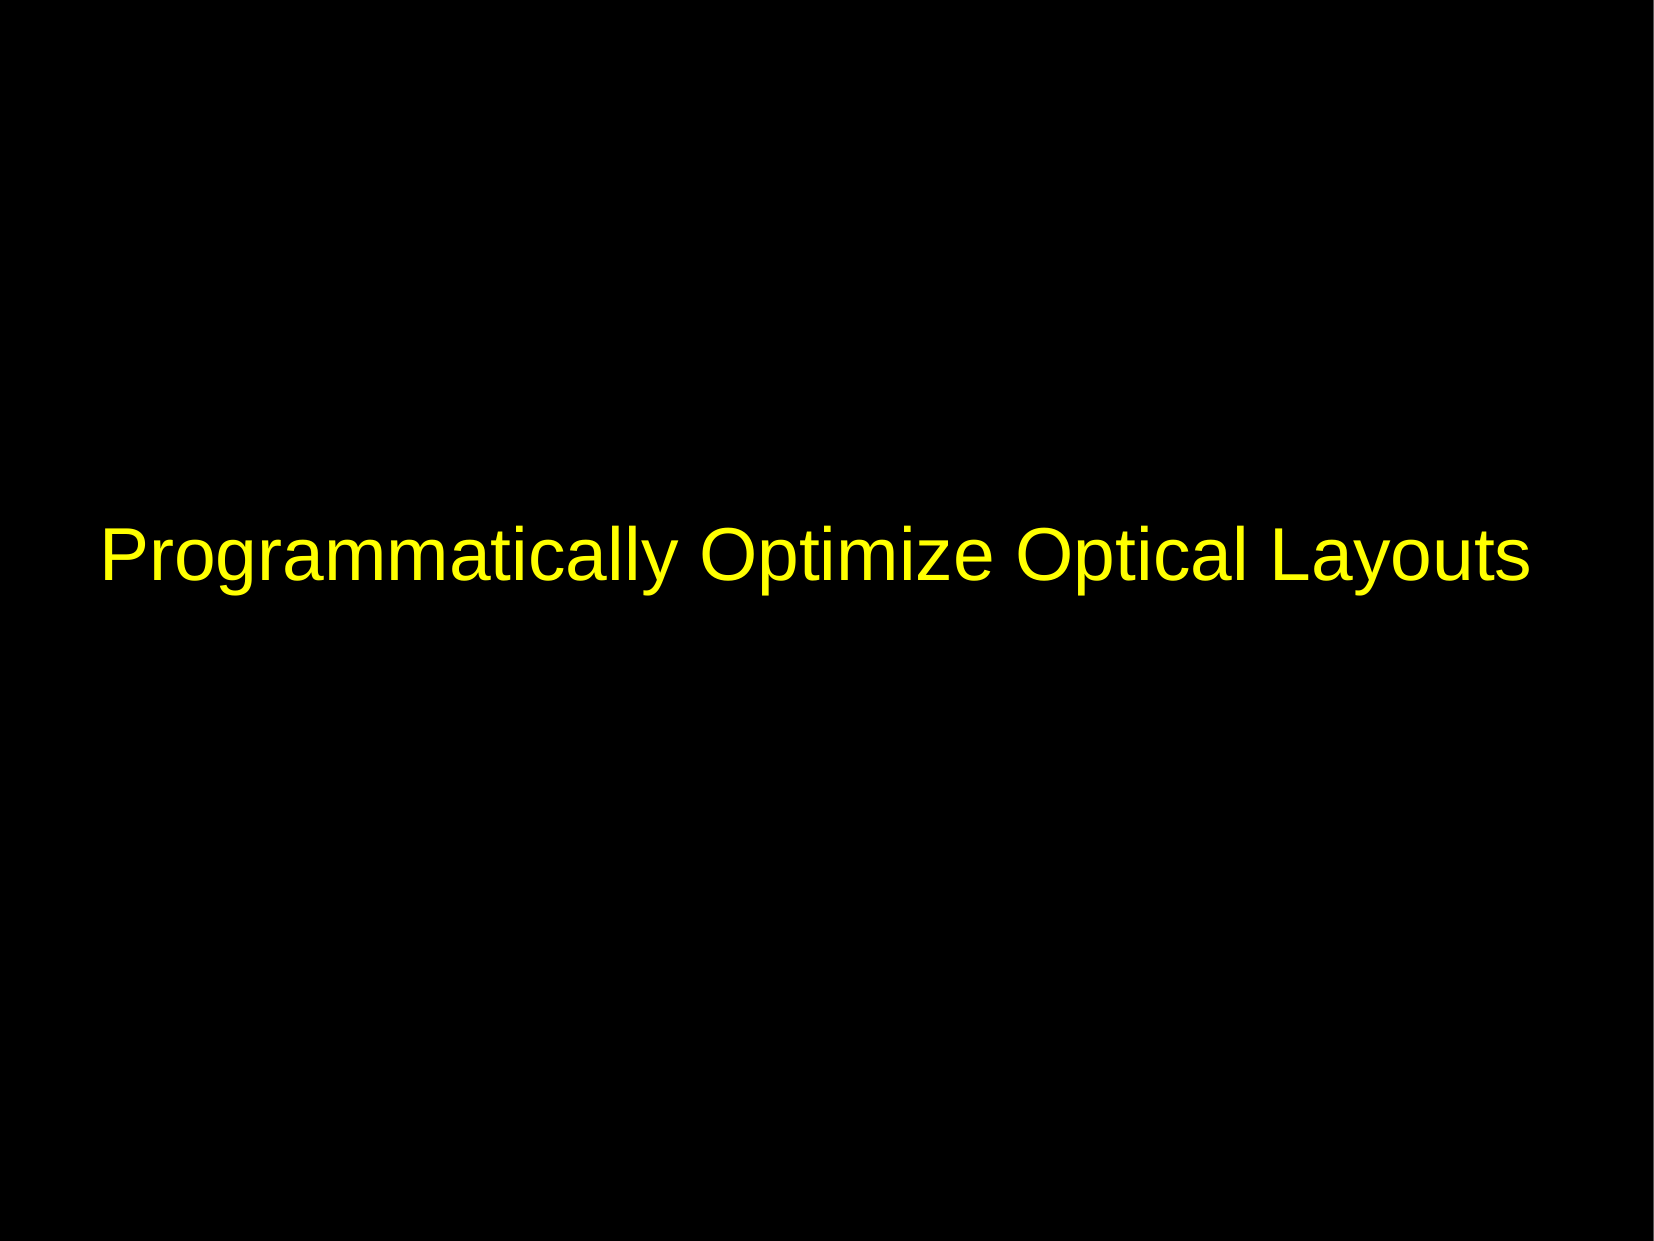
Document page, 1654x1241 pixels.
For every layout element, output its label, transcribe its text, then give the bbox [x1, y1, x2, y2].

text_box Programmatically Optimize Optical Layouts [84, 504, 1549, 604]
